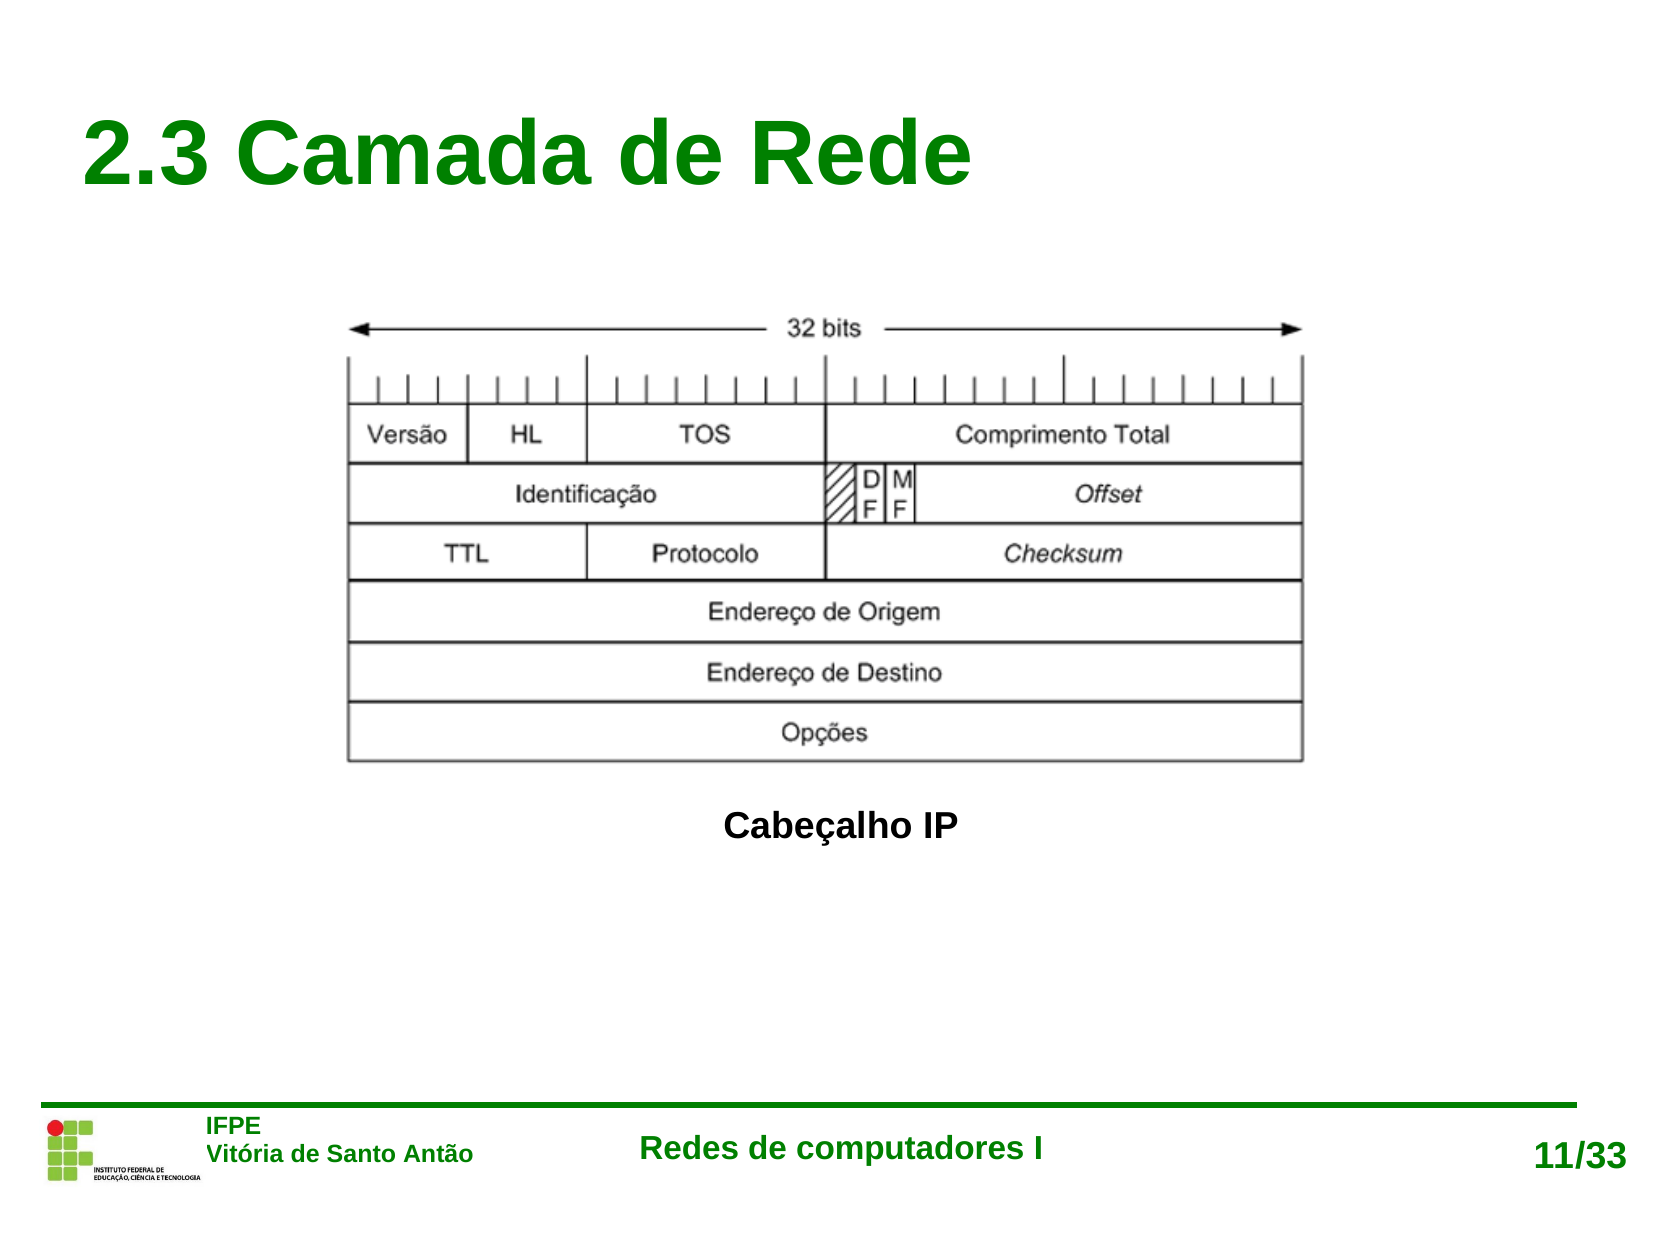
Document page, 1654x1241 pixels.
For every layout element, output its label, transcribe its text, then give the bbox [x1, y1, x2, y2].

picture [324, 295, 1329, 769]
title 2.3 Camada de Rede [82, 49, 1571, 257]
text_box Cabeçalho IP [708, 797, 975, 855]
picture [39, 1111, 207, 1191]
